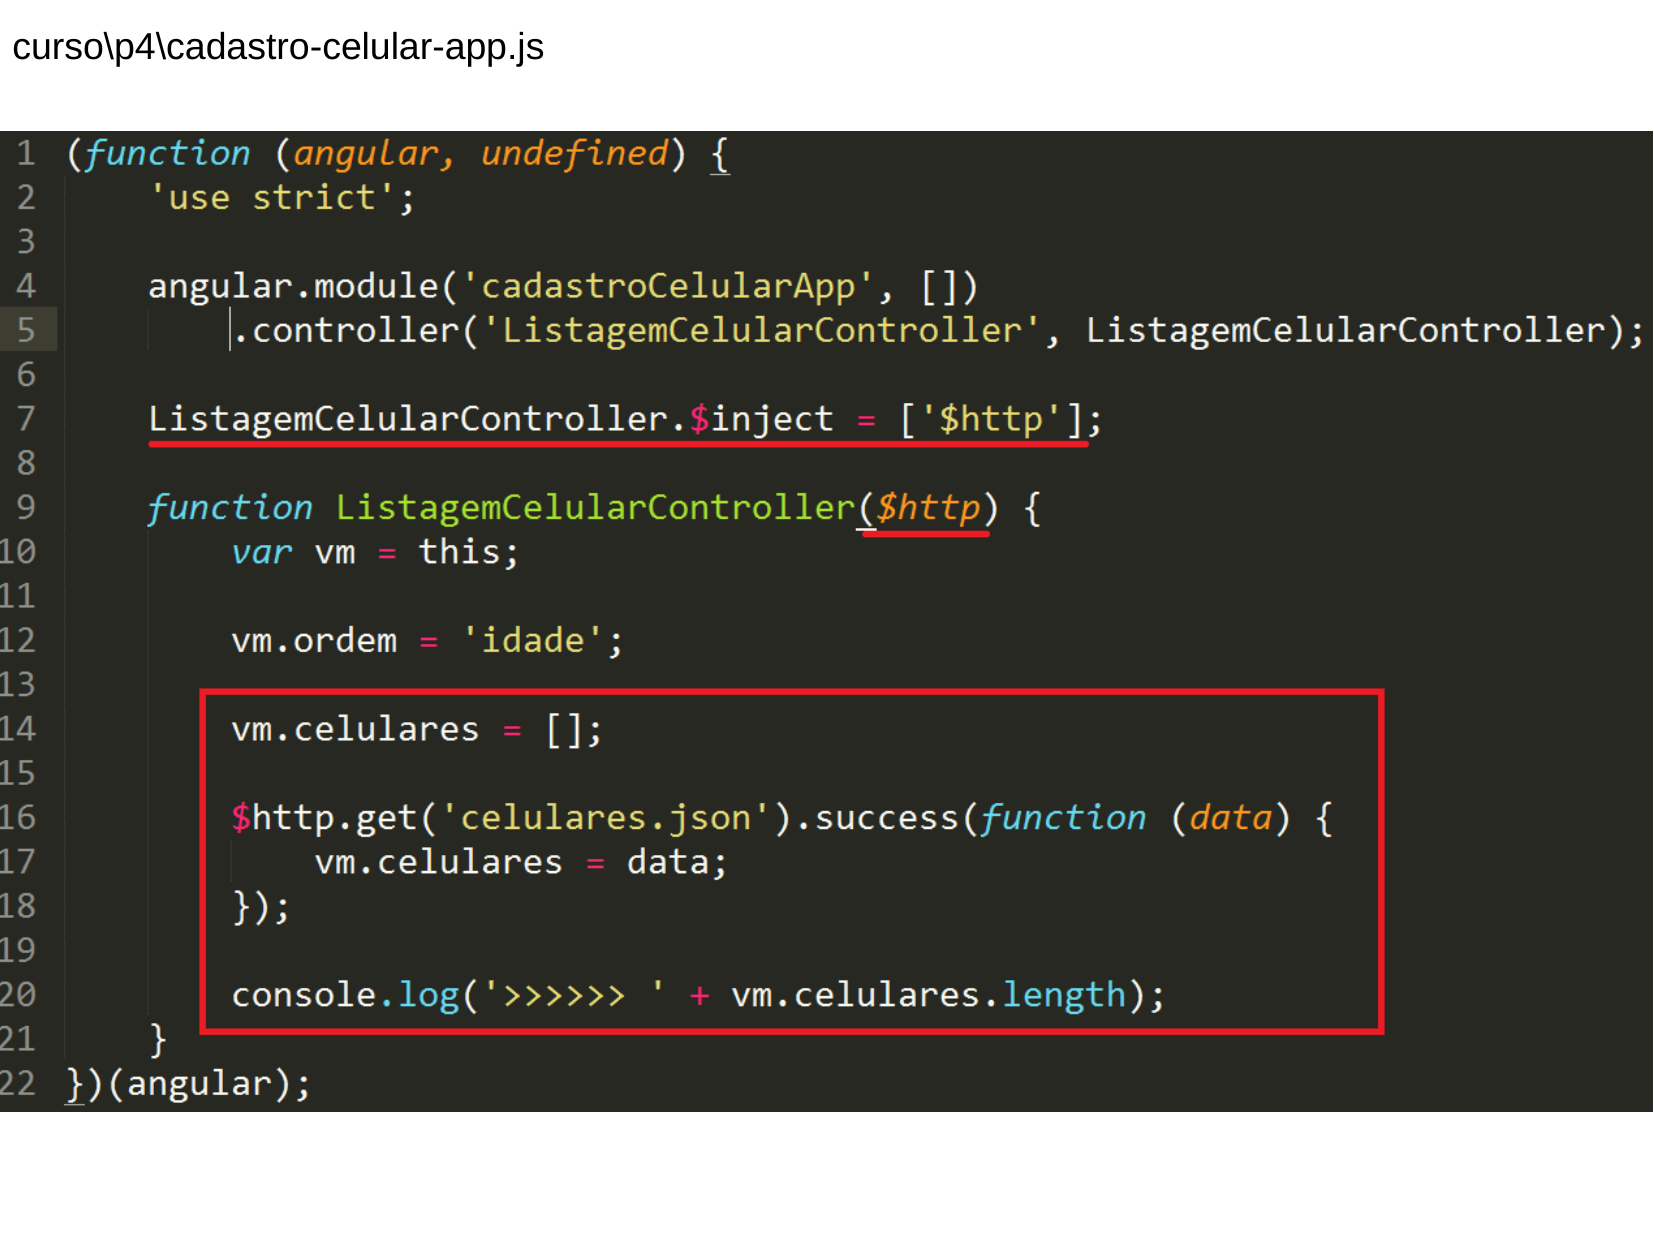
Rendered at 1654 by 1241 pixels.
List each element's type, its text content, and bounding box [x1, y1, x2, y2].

text_box curso\p4\cadastro-celular-app.js [0, 18, 560, 76]
picture [0, 131, 1653, 1112]
